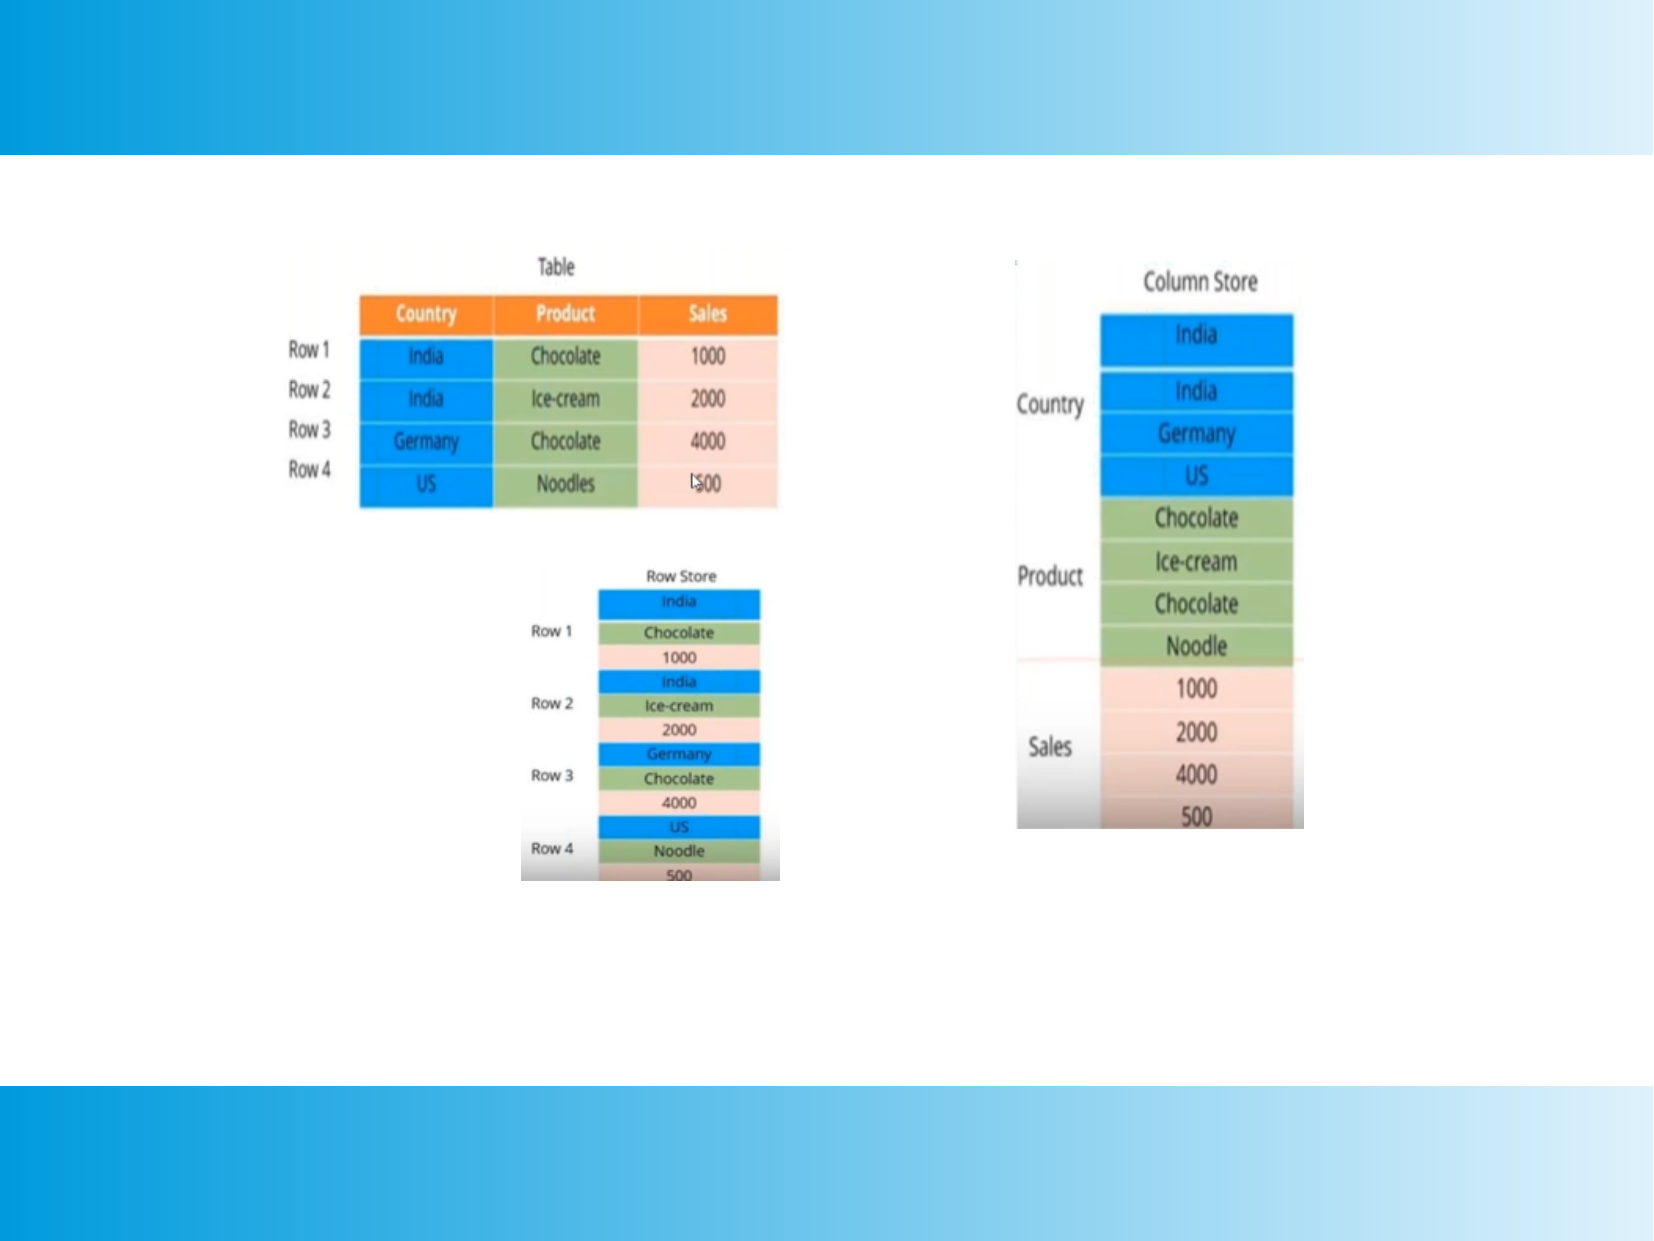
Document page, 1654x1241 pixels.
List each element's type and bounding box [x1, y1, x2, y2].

picture [283, 247, 796, 514]
picture [1015, 259, 1304, 829]
picture [521, 566, 780, 881]
